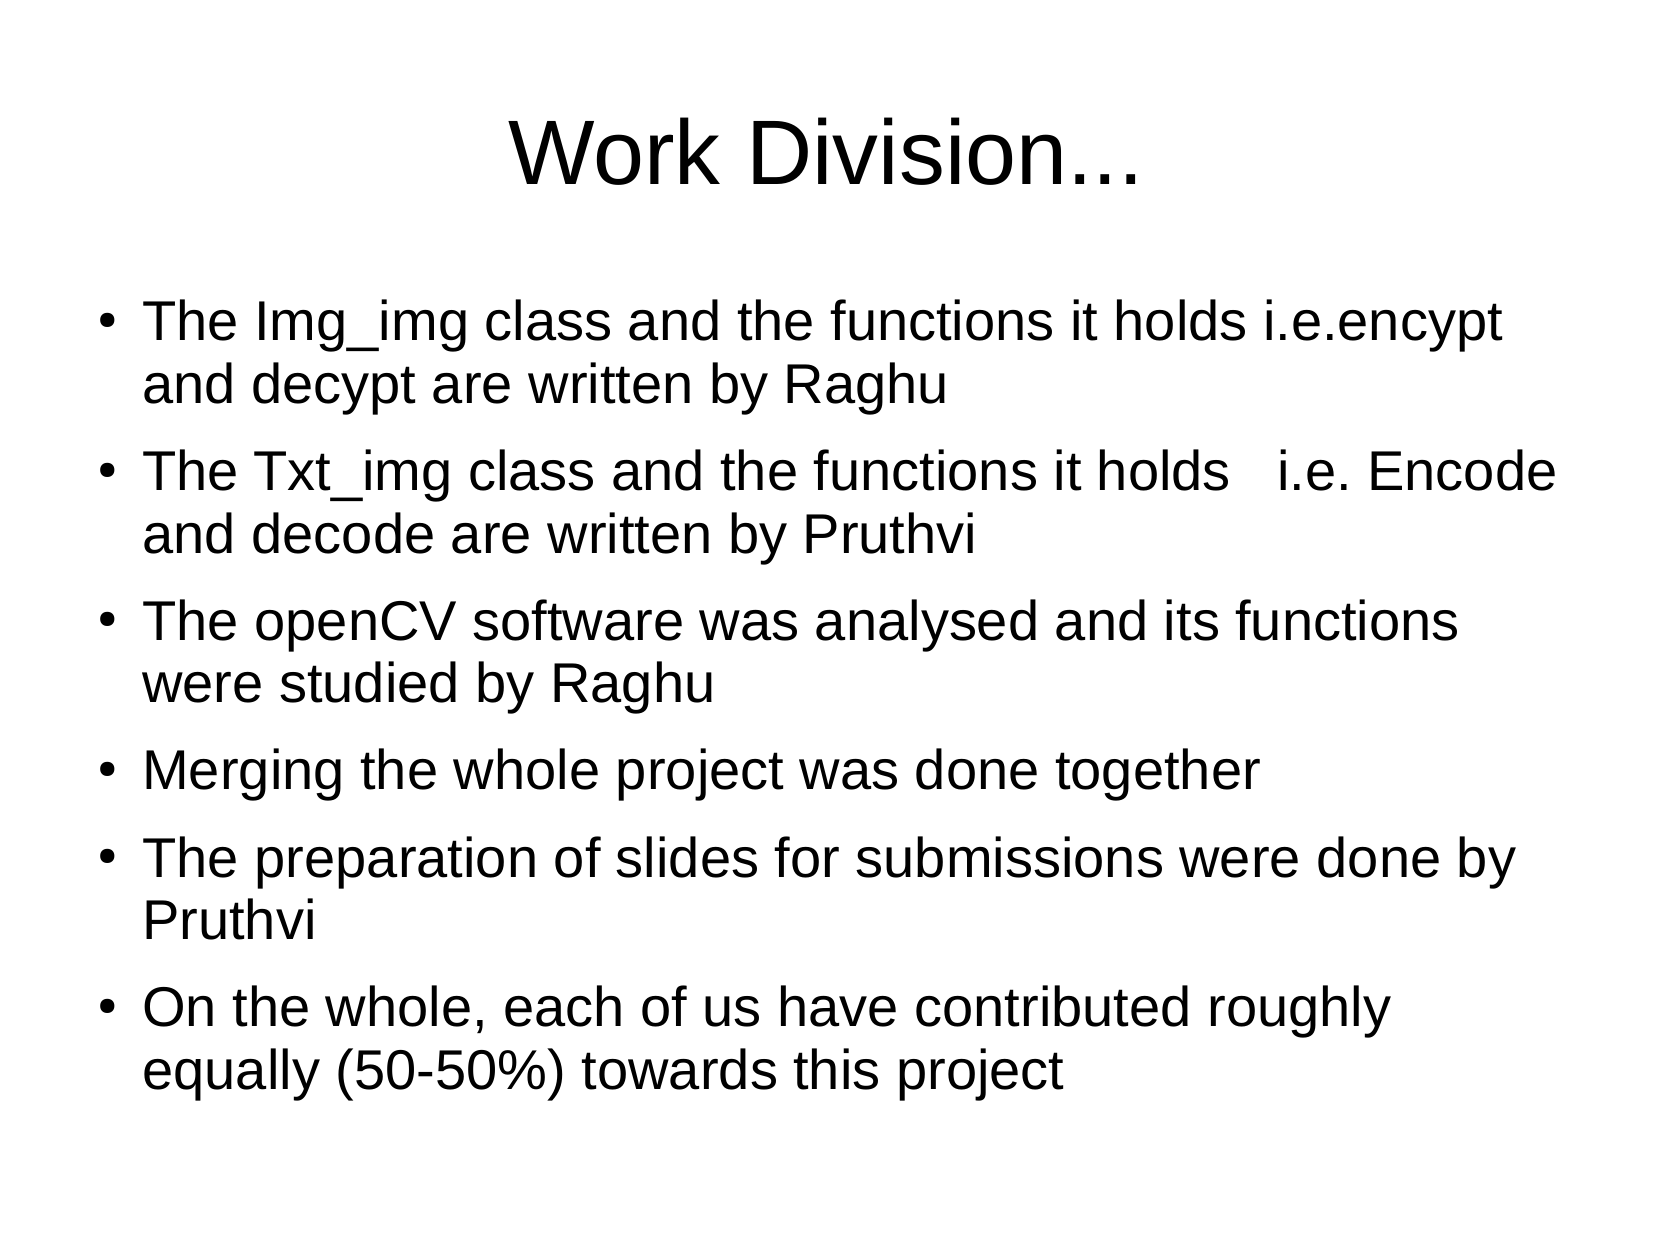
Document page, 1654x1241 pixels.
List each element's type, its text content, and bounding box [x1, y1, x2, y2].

list The Img_img class and the functions it holds i.e.encypt and decypt are written by Raghu The Txt_img class and the functions it holds i.e. Encode and decode are written by Pruthvi The openCV software was analysed and its functions were studied by Raghu Merging the whole project was done together The preparation of slides for submissions were done by Pruthvi On the whole, each of us have contributed roughly equally (50-50%) towards this project [82, 290, 1571, 1109]
title Work Division... [82, 49, 1571, 257]
